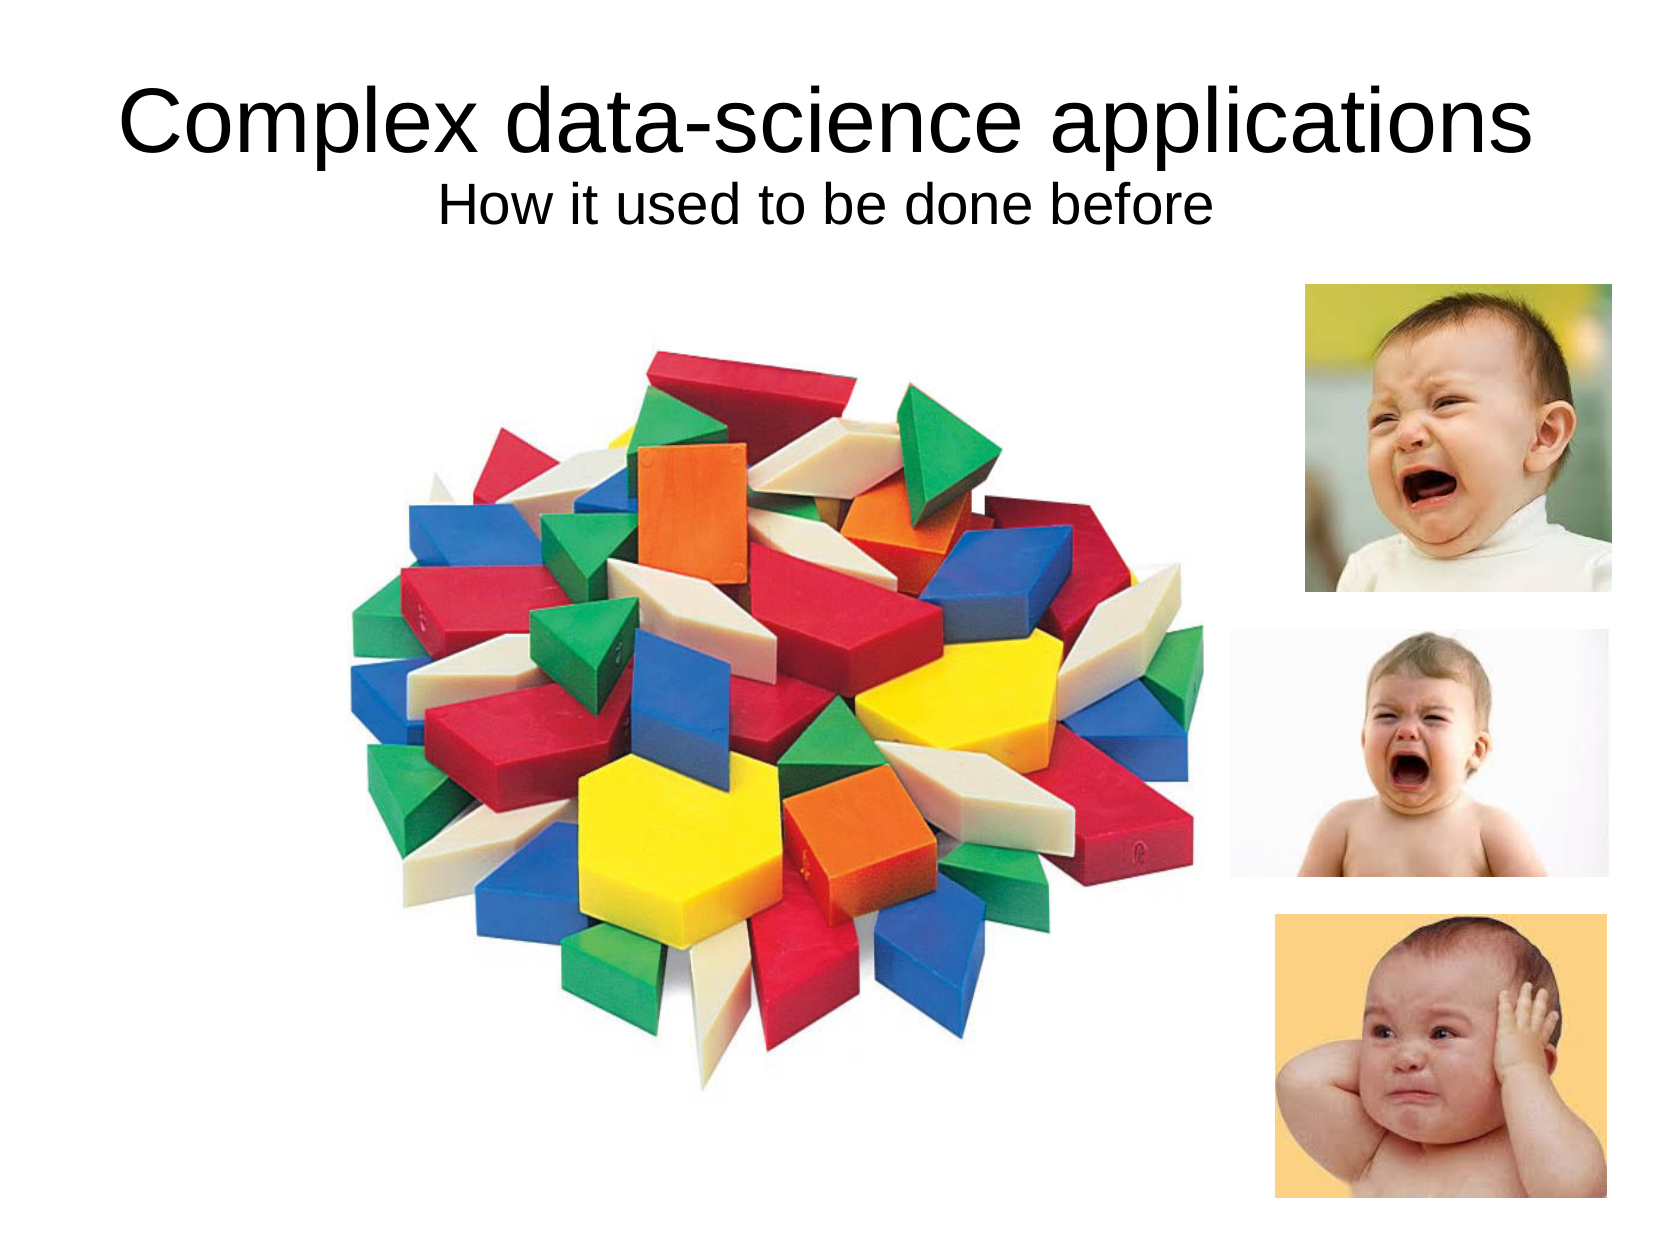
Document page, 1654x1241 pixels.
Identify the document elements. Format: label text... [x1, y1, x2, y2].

title Complex data-science applications How it used to be done before [82, 49, 1571, 257]
picture [195, 240, 1612, 1198]
